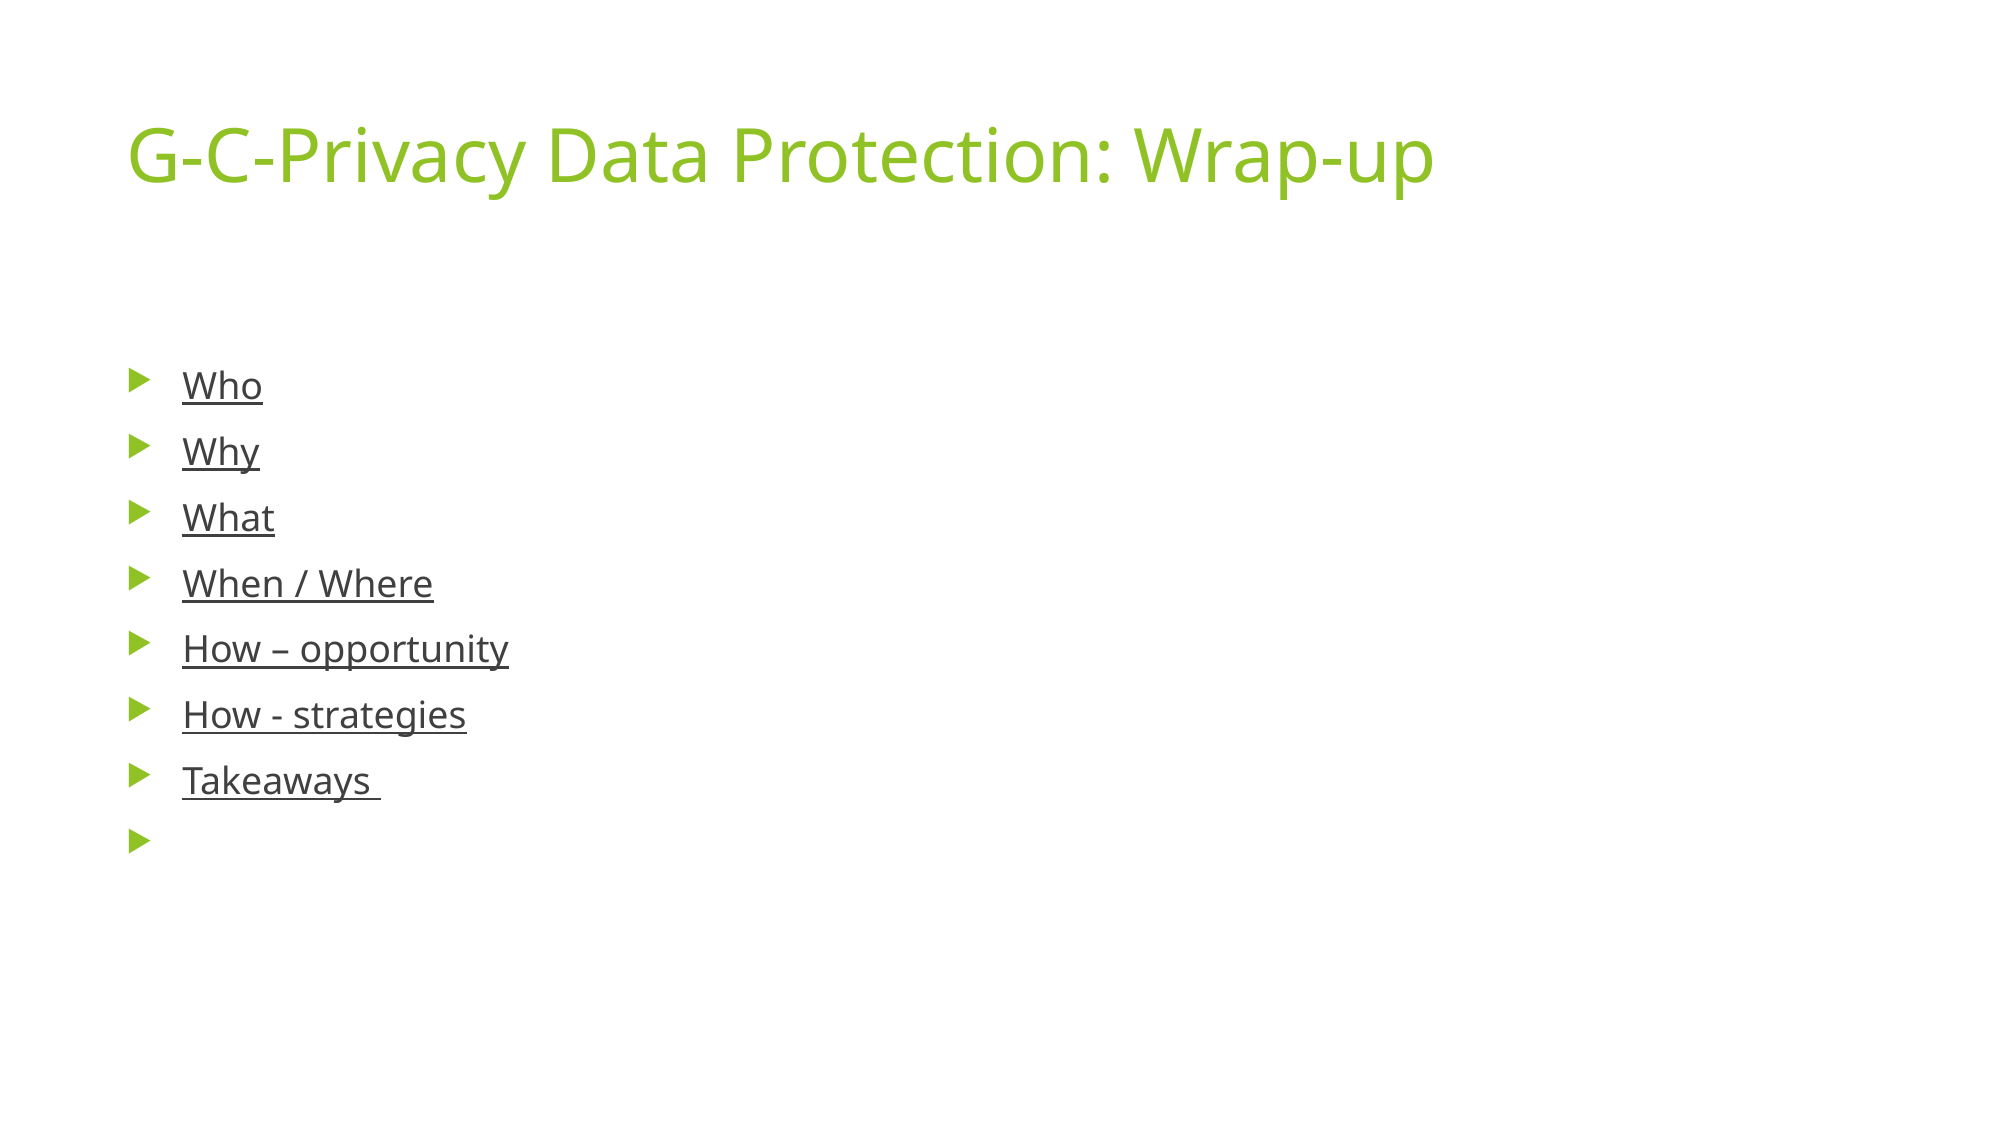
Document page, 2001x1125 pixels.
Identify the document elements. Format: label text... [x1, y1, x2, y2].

list Who Why What When / Where How – opportunity How - strategies Takeaways [111, 354, 1522, 992]
title G-C-Privacy Data Protection: Wrap-up [111, 99, 1522, 317]
